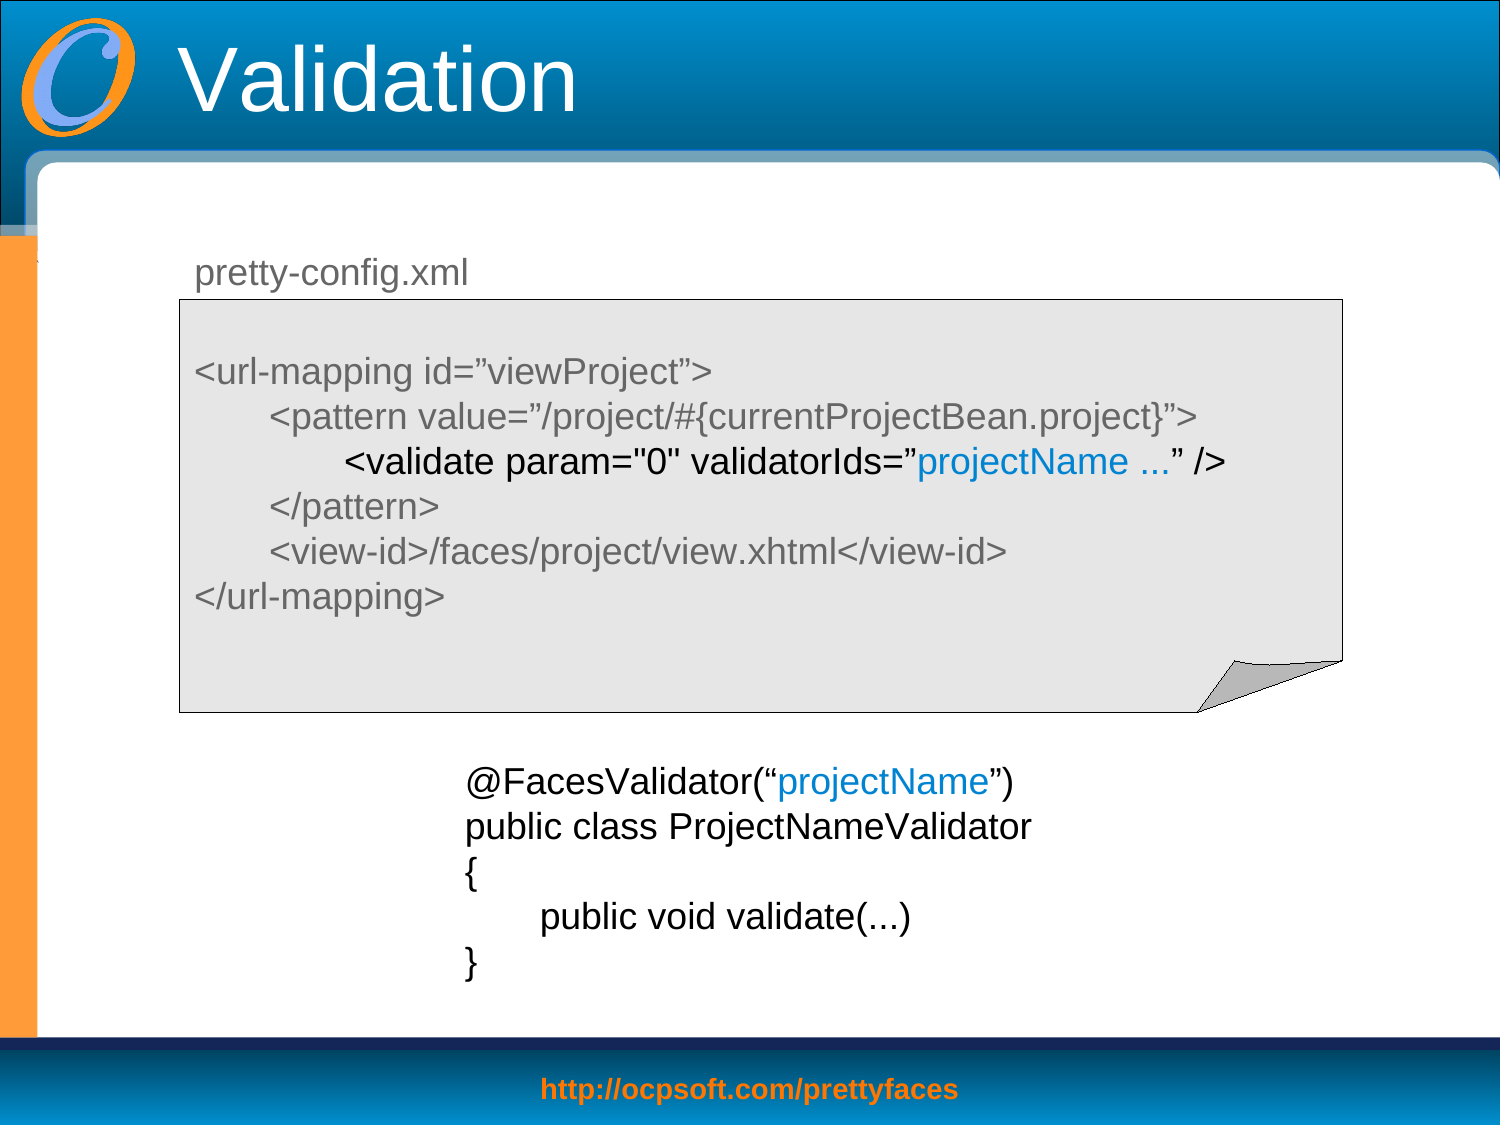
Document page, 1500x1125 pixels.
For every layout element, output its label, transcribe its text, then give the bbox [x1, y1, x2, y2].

title Validation [162, 11, 1463, 138]
picture [22, 19, 135, 136]
text_box <url-mapping id=”viewProject”> <pattern value=”/project/#{currentProjectBean.project}”> <validate param="0" validatorIds=”projectName ...” /> </pattern> <view-id>/faces/project/view.xhtml</view-id> </url-mapping> [179, 299, 1343, 713]
text_box @FacesValidator(“projectName”) public class ProjectNameValidator { public void validate(...) } [450, 750, 1088, 990]
text_box pretty-config.xml [179, 240, 1155, 306]
